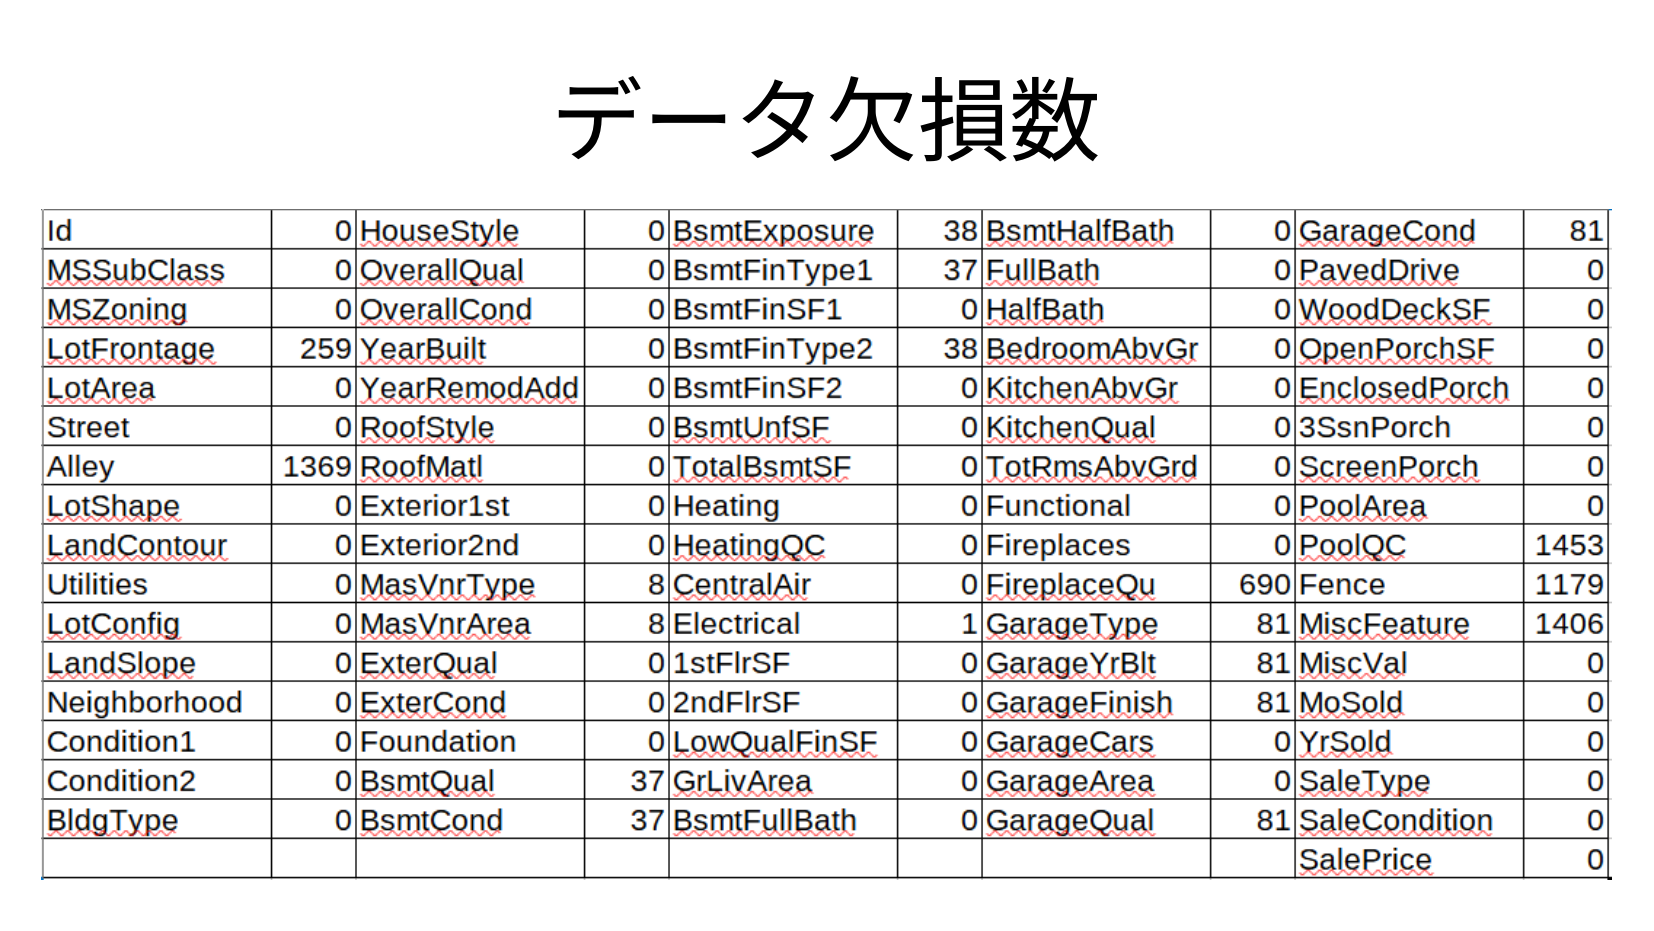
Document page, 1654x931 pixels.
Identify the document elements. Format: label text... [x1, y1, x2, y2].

picture [41, 209, 1612, 880]
title データ欠損数 [82, 37, 1571, 193]
